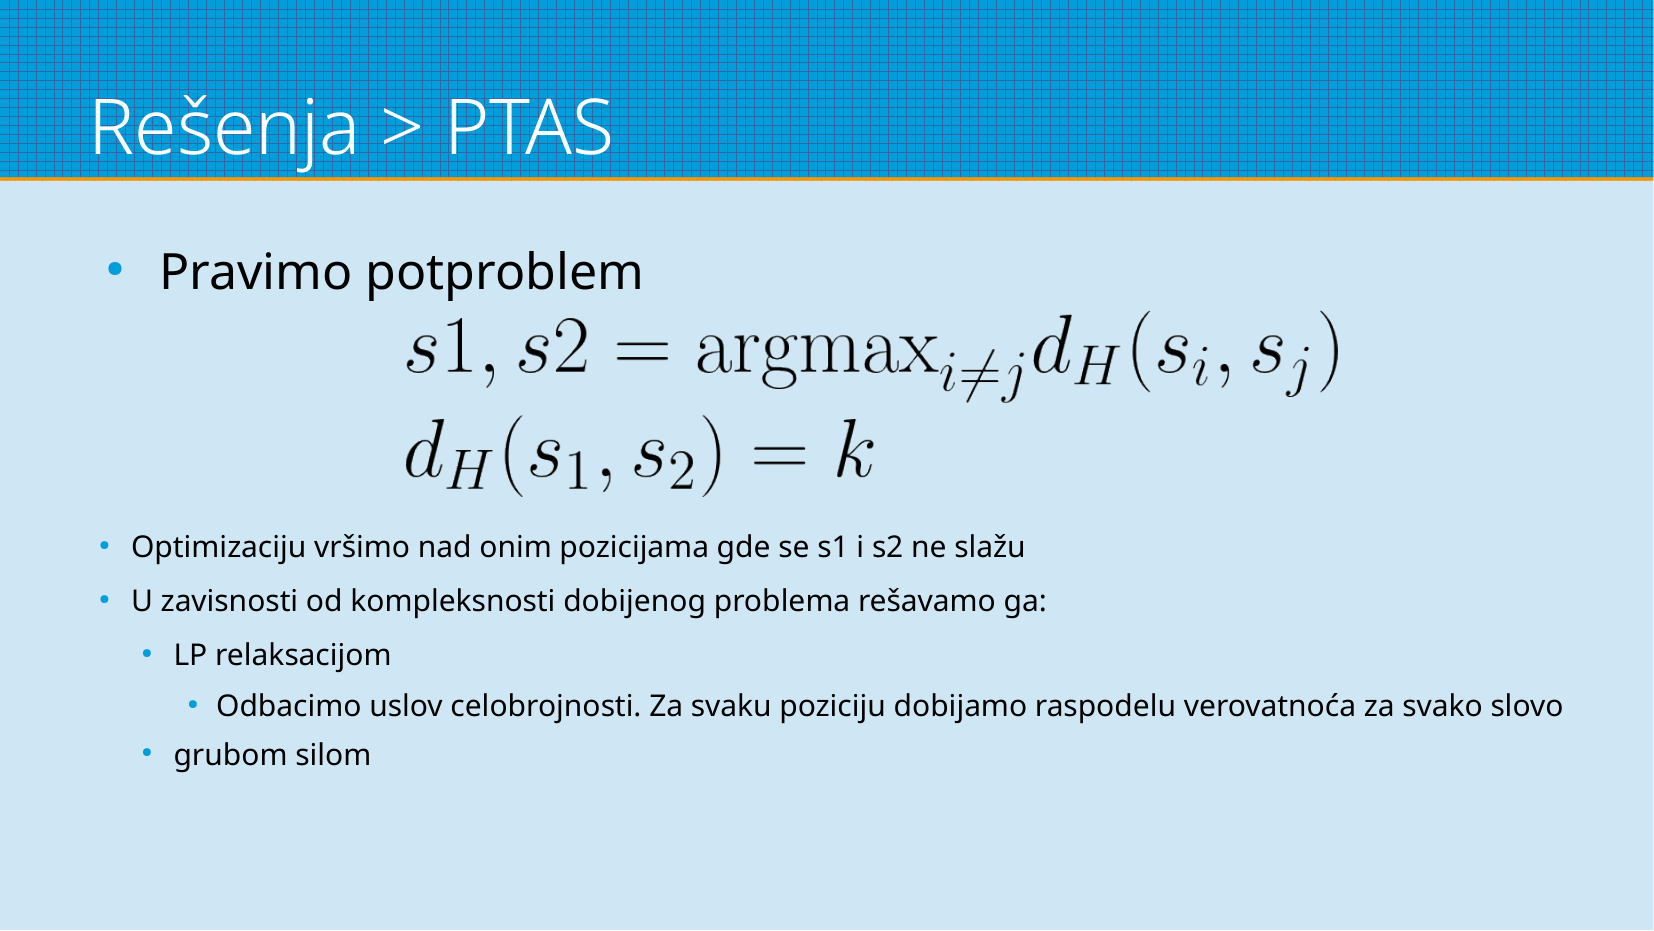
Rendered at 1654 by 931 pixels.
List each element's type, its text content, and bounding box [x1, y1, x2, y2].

picture [405, 310, 1338, 497]
list Optimizaciju vršimo nad onim pozicijama gde se s1 i s2 ne slažu U zavisnosti od kompleksnosti dobijenog problema rešavamo ga: LP relaksacijom Odbacimo uslov celobrojnosti. Za svaku poziciju dobijamo raspodelu verovatnoća za svako slovo grubom silom [88, 525, 1565, 788]
title Rešenja > PTAS [88, 14, 1565, 178]
list Pravimo potproblem [88, 236, 1565, 338]
